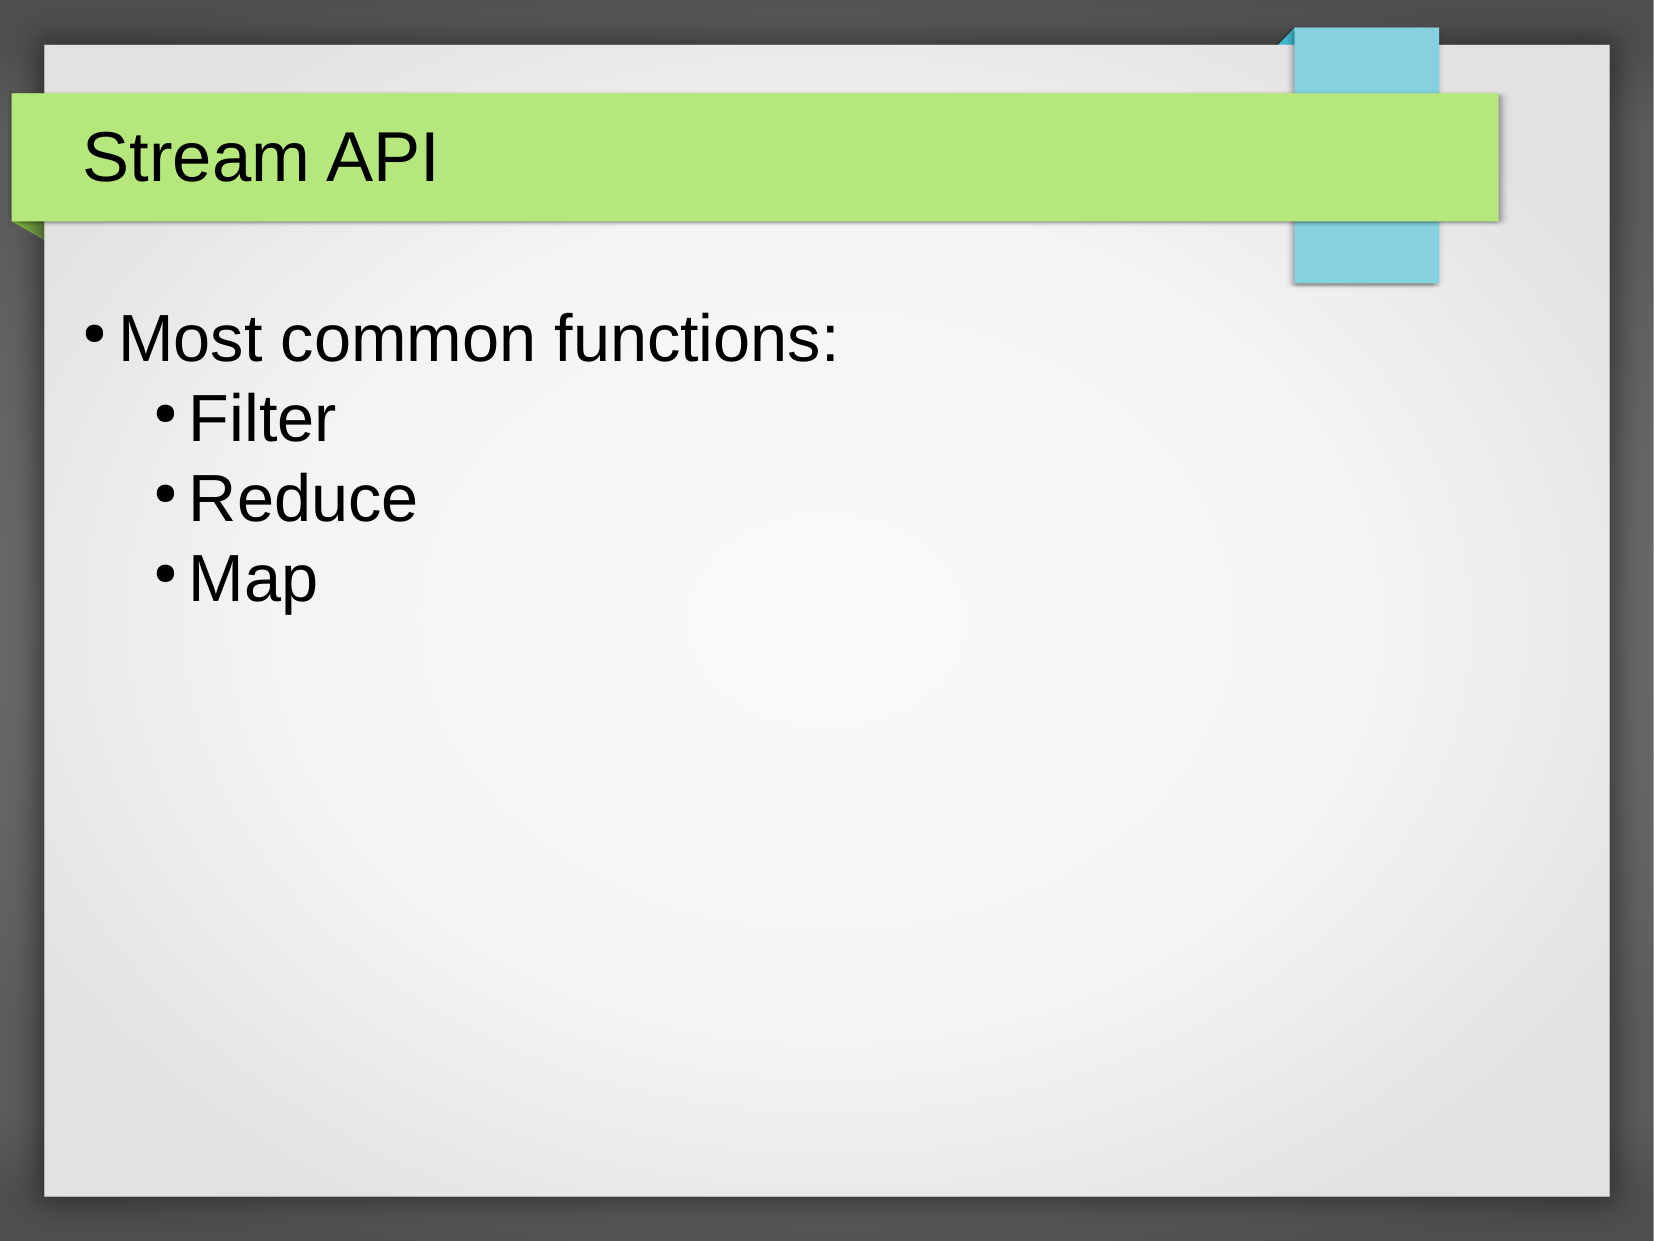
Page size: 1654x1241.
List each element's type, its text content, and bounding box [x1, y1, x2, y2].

text_box Stream API [82, 94, 1264, 213]
text_box Most common functions: Filter Reduce Map [82, 295, 1571, 1015]
picture [0, 0, 1654, 1241]
